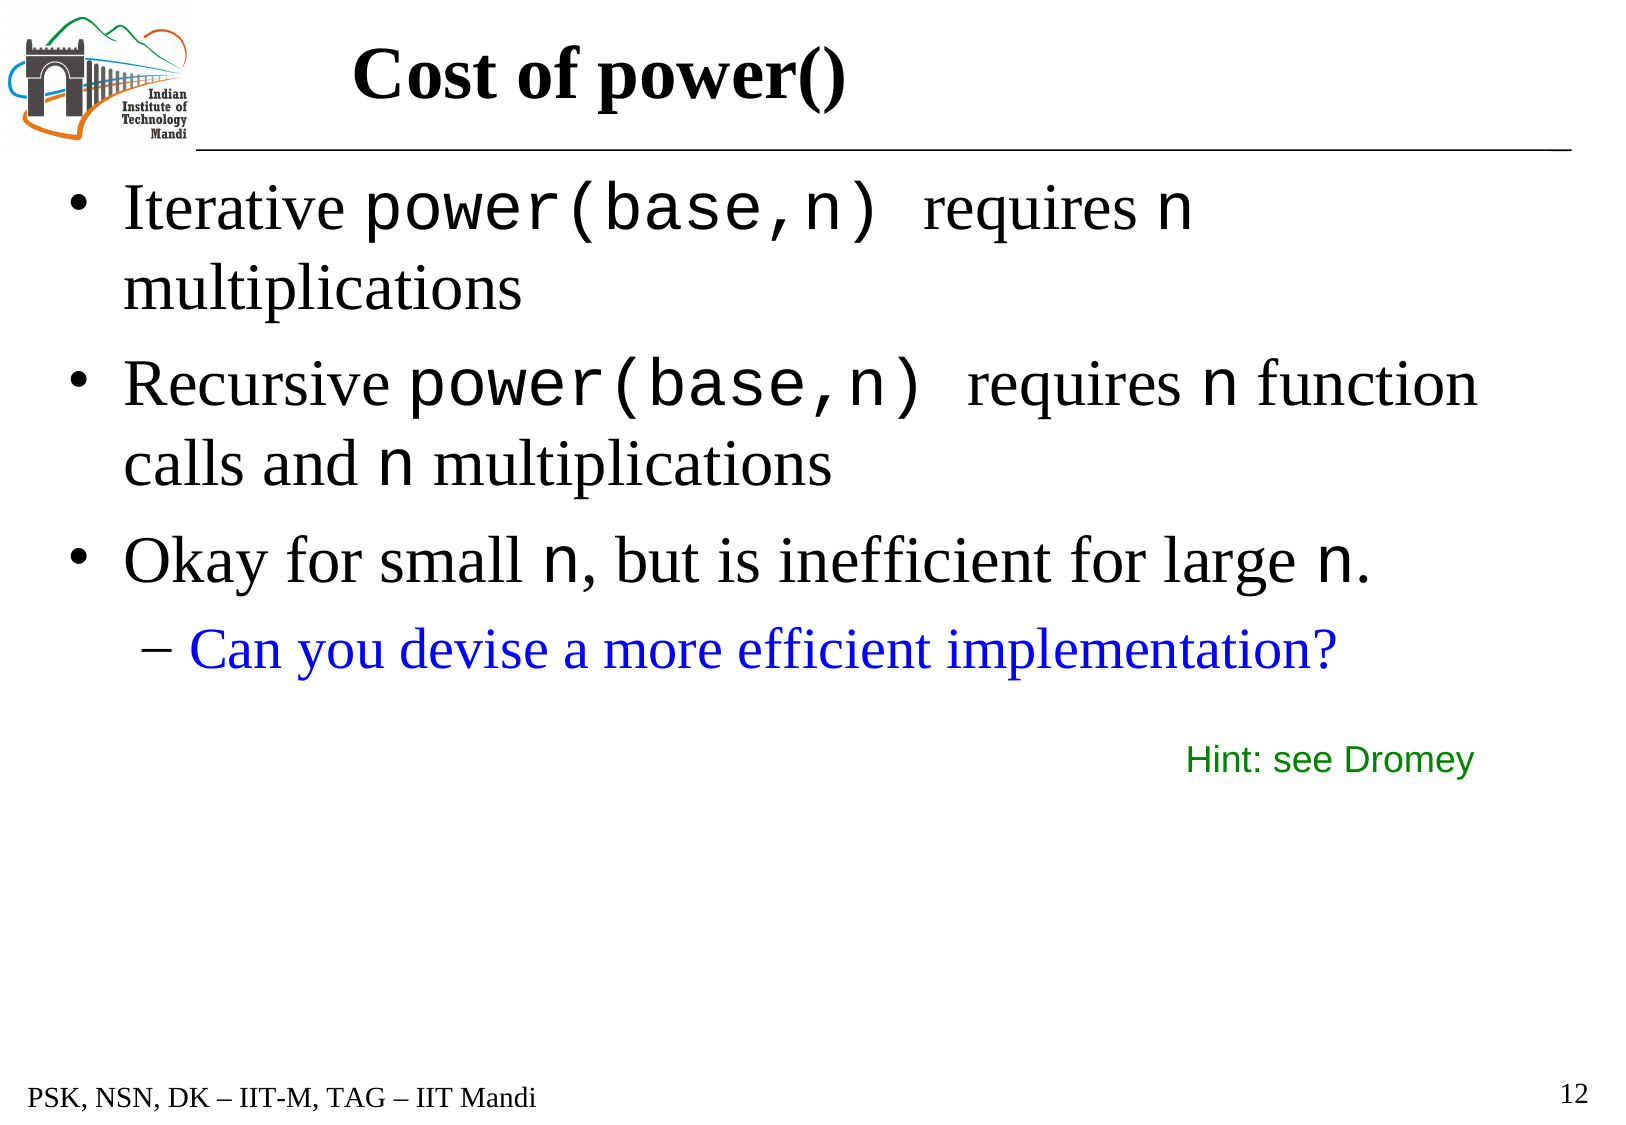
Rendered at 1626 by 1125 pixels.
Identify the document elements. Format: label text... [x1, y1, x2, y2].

text_box Hint: see Dromey [1170, 727, 1490, 789]
title Cost of power() [139, 0, 1581, 138]
list Iterative power(base,n) requires n multiplications Recursive power(base,n) requires n function calls and n multiplications Okay for small n, but is inefficient for large n. Can you devise a more efficient implementation? [67, 162, 1571, 1025]
picture [1, 0, 196, 156]
